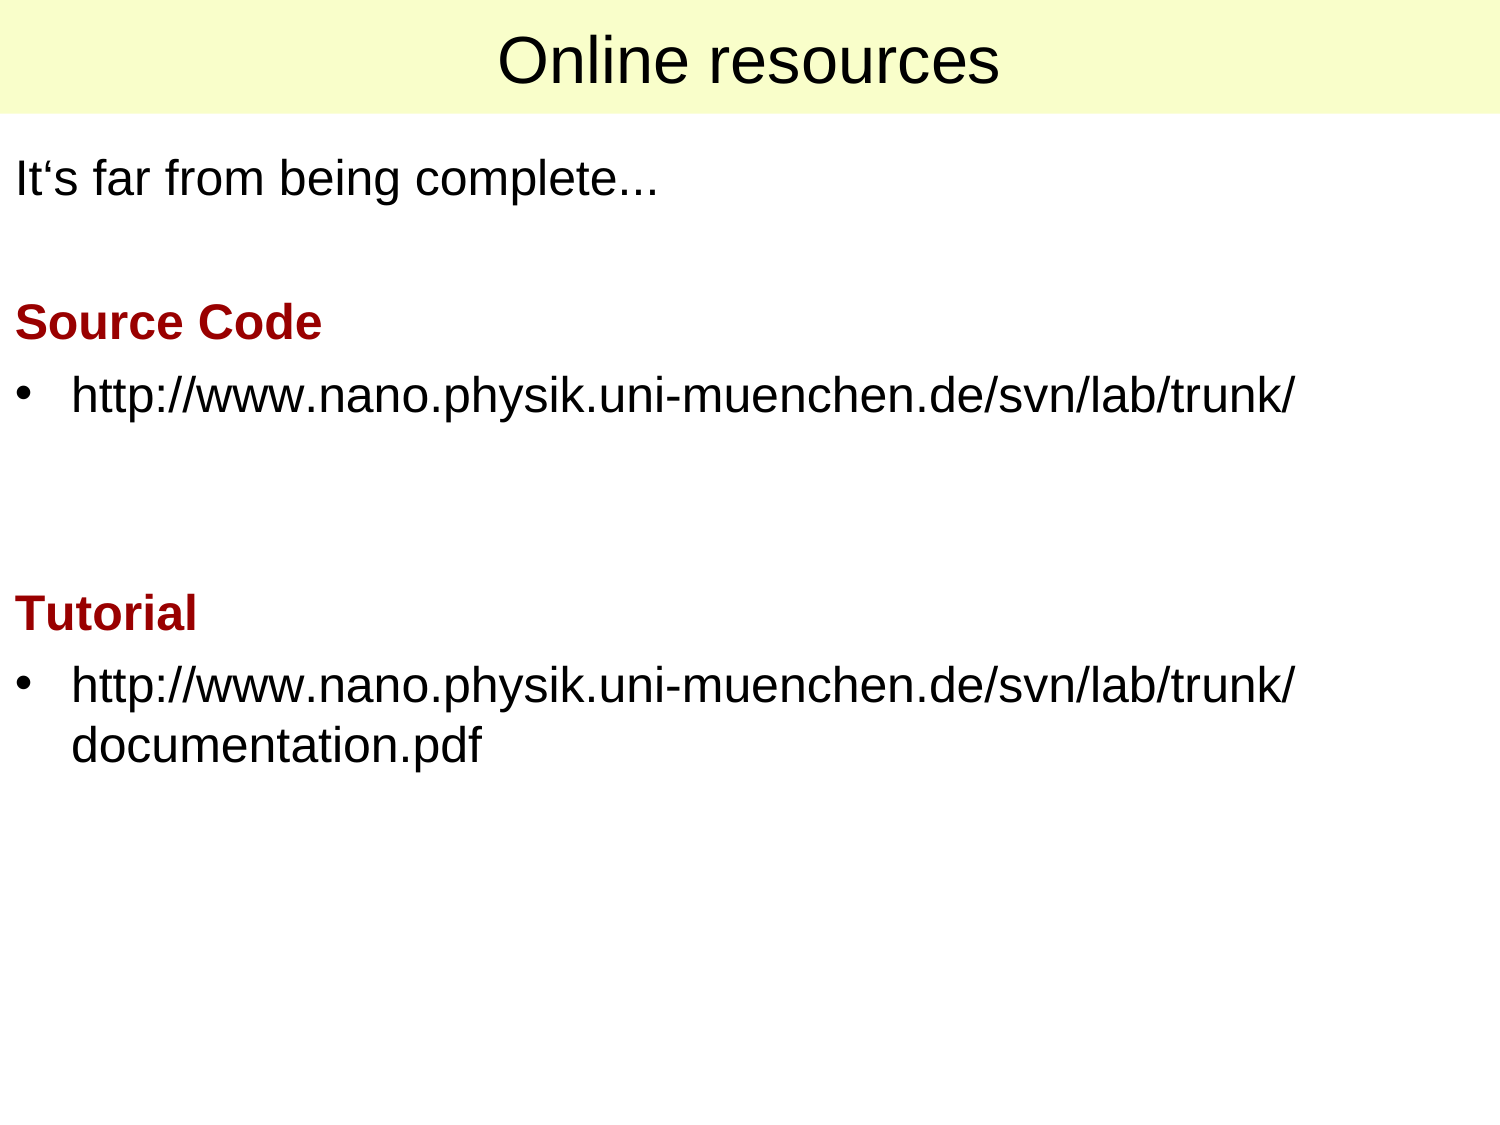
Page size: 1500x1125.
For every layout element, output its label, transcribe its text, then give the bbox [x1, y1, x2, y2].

list It‘s far from being complete... Source Code http://www.nano.physik.uni-muenchen.de/svn/lab/trunk/ Tutorial http://www.nano.physik.uni-muenchen.de/svn/lab/trunk/documentation.pdf [0, 137, 1500, 1125]
title Online resources [0, 0, 1500, 114]
